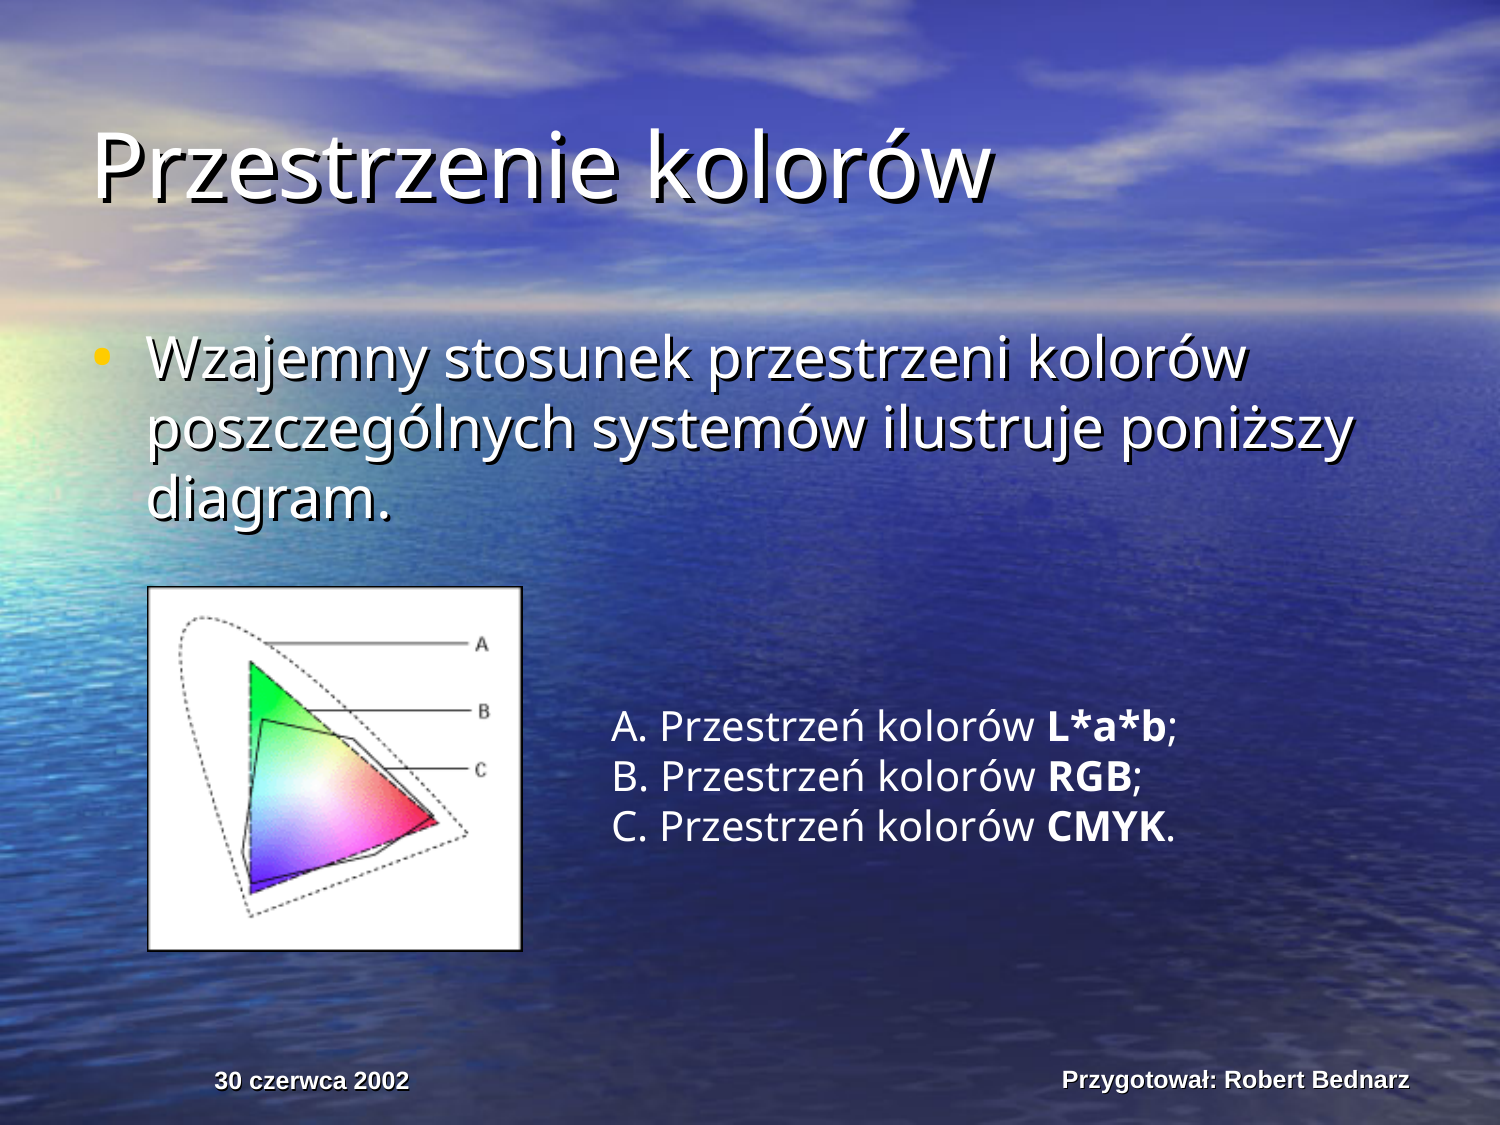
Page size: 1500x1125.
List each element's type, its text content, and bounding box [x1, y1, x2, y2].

picture [0, 0, 1500, 1125]
text_box A. Przestrzeń kolorów L*a*b; B. Przestrzeń kolorów RGB; C. Przestrzeń kolorów CMYK. [596, 692, 1365, 858]
list Wzajemny stosunek przestrzeni kolorów poszczególnych systemów ilustruje poniższy diagram. [74, 312, 1424, 563]
title Przestrzenie kolorów [75, 47, 1426, 276]
